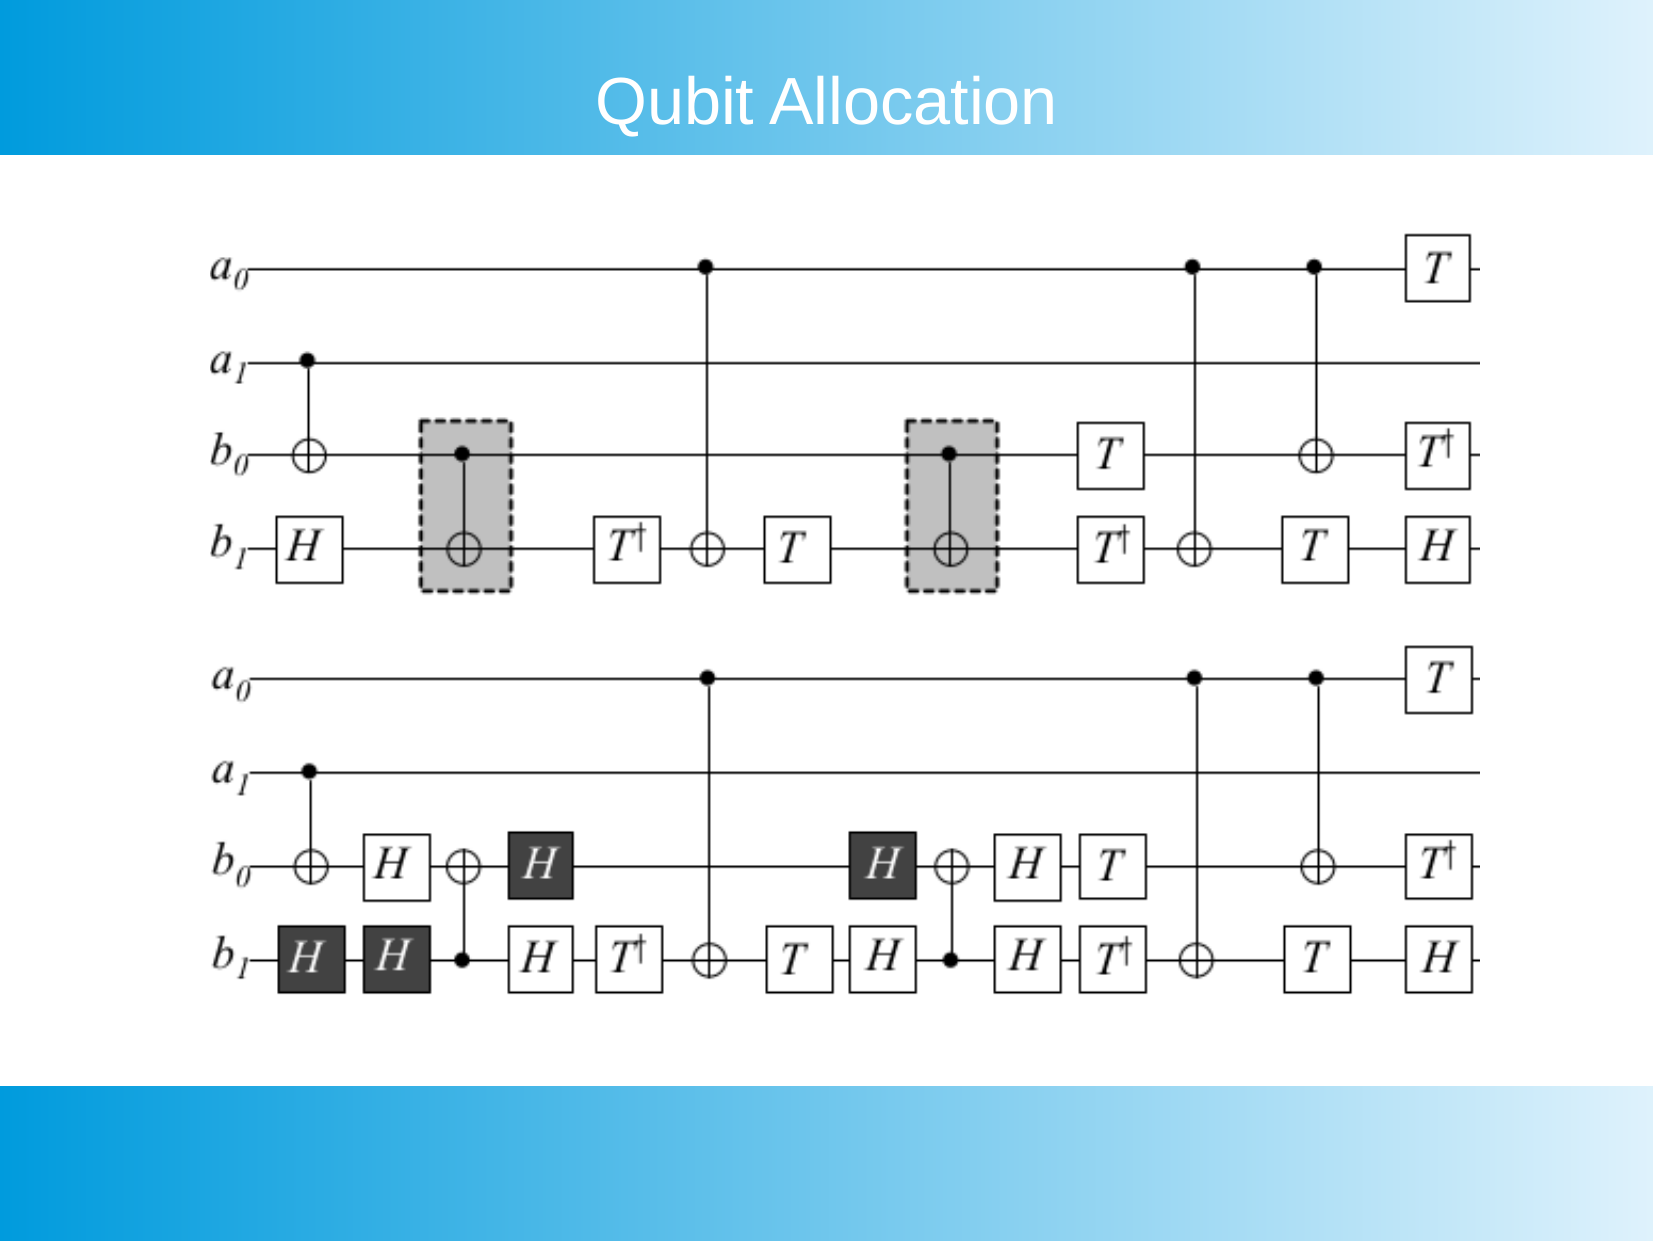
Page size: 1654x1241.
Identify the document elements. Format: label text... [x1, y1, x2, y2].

title Qubit Allocation [82, 49, 1571, 155]
picture [210, 224, 1480, 1024]
